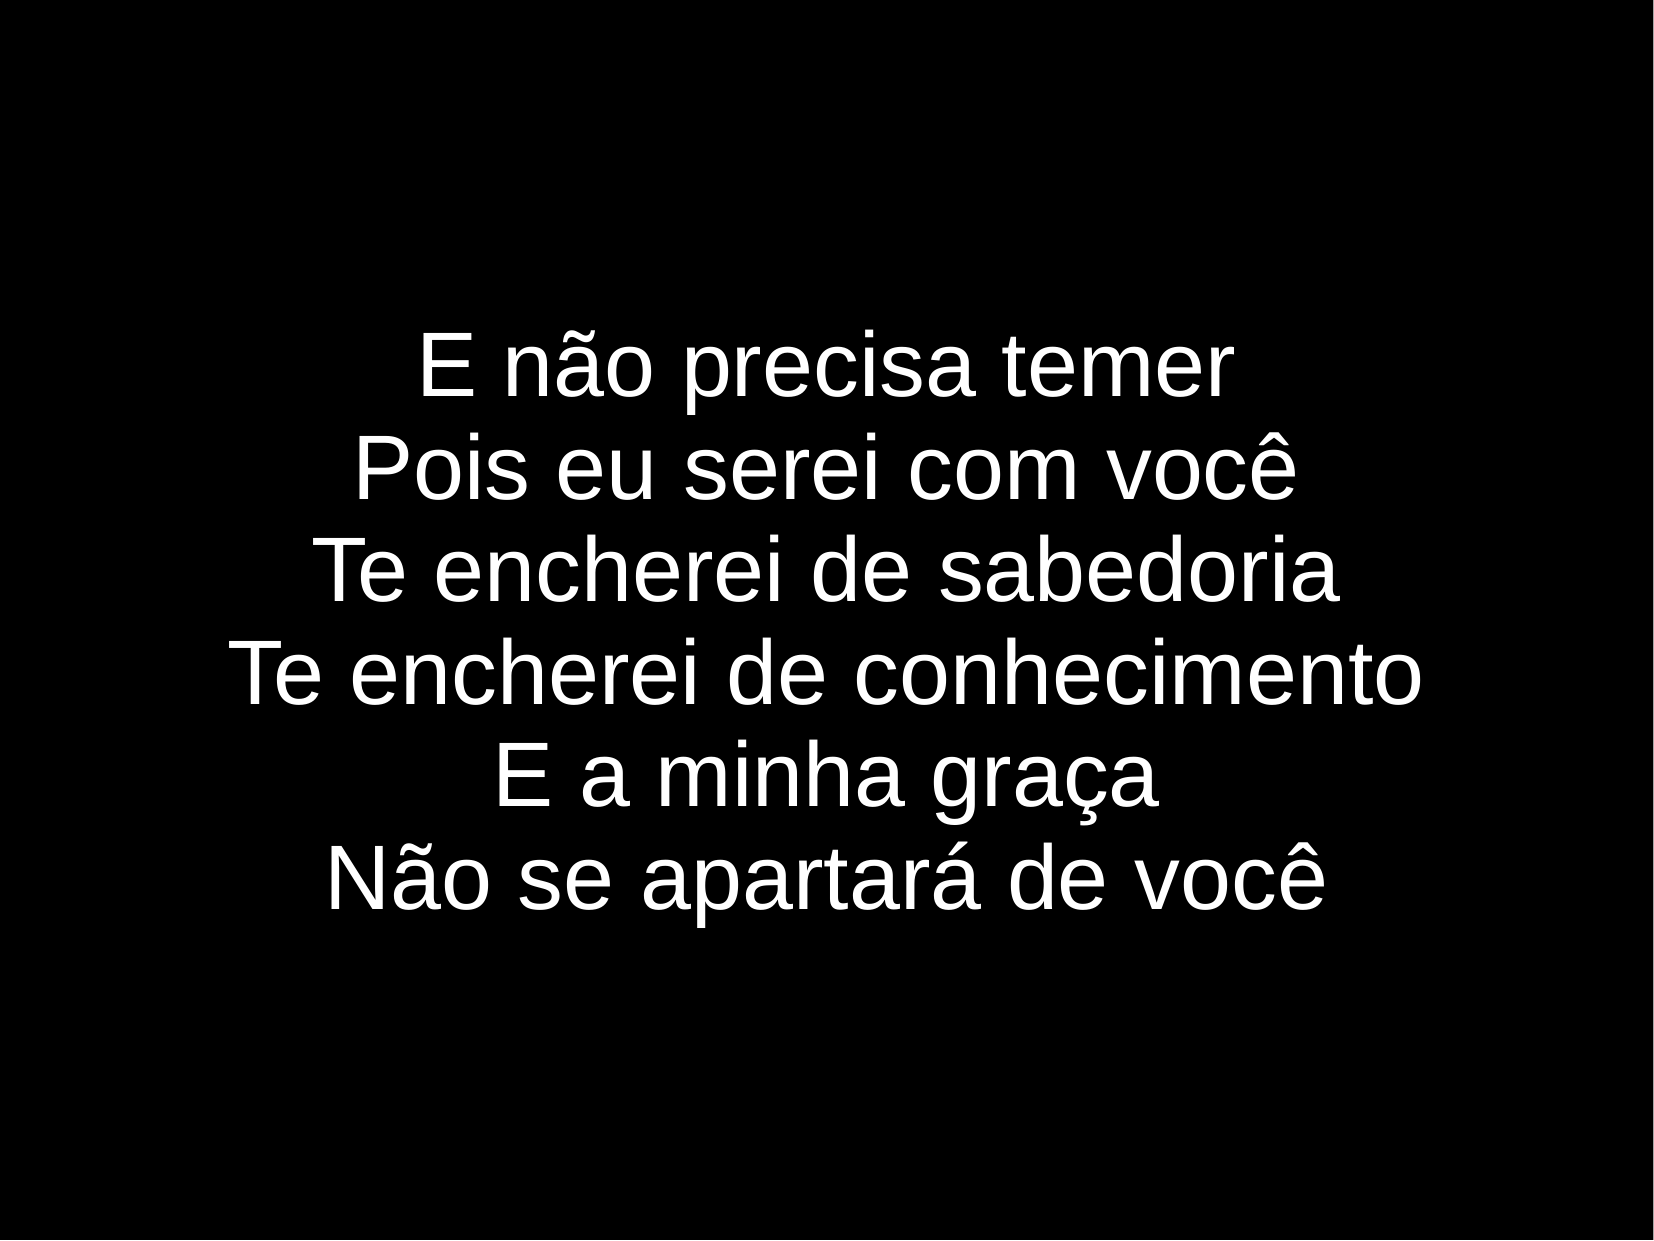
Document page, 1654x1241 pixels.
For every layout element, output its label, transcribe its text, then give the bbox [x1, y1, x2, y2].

subtitle E não precisa temer Pois eu serei com você Te encherei de sabedoria Te encherei de conhecimento E a minha graça Não se apartará de você [82, 49, 1571, 1193]
